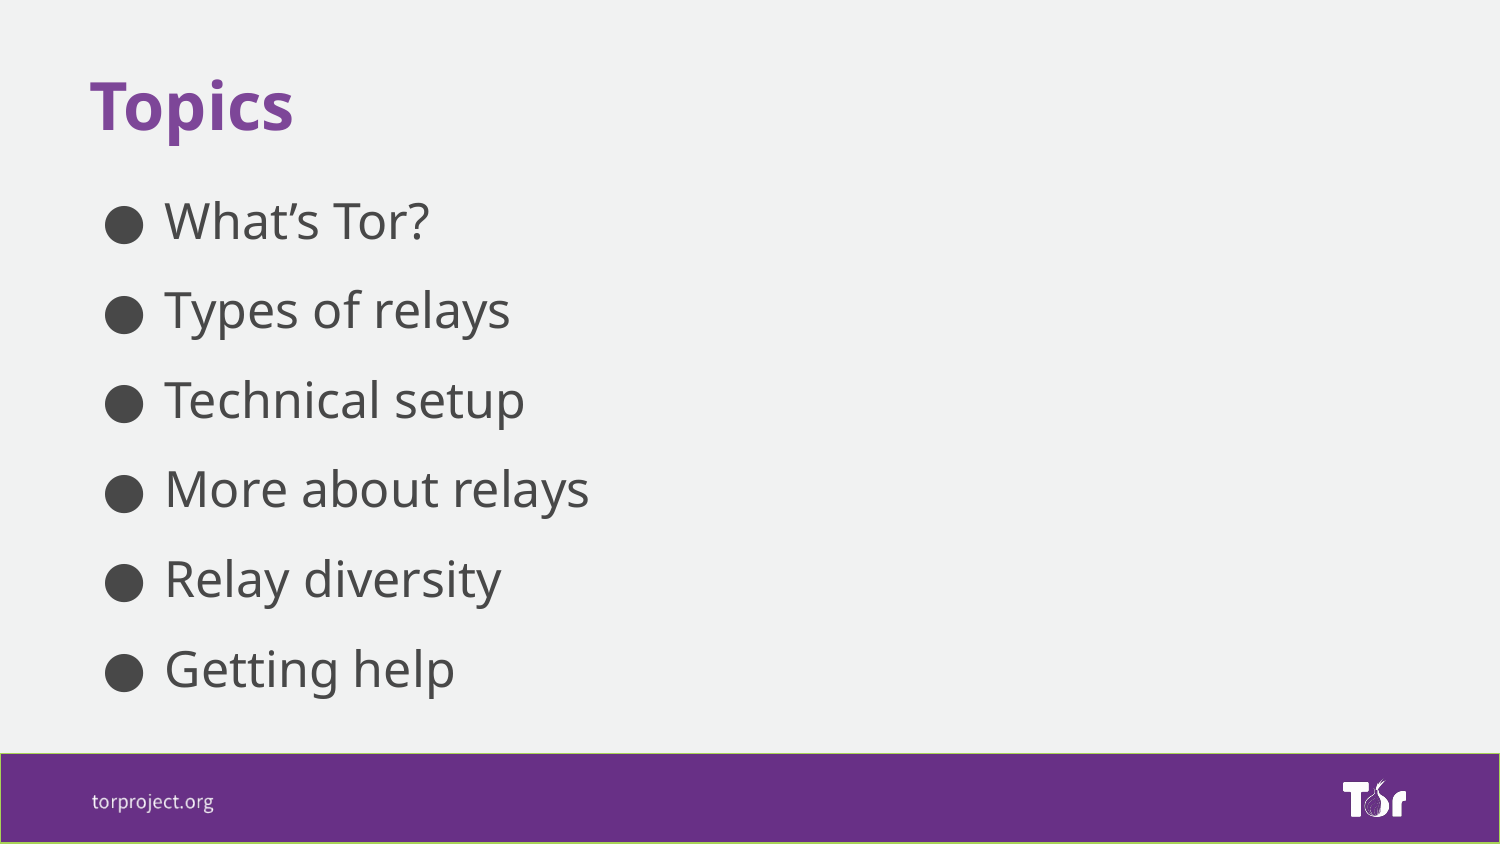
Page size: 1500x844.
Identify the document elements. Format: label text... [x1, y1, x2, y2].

picture [1343, 778, 1406, 817]
text_box Topics [75, 33, 1425, 174]
text_box What’s Tor? Types of relays Technical setup More about relays Relay diversity Getting help [75, 181, 1425, 739]
picture [75, 780, 604, 821]
